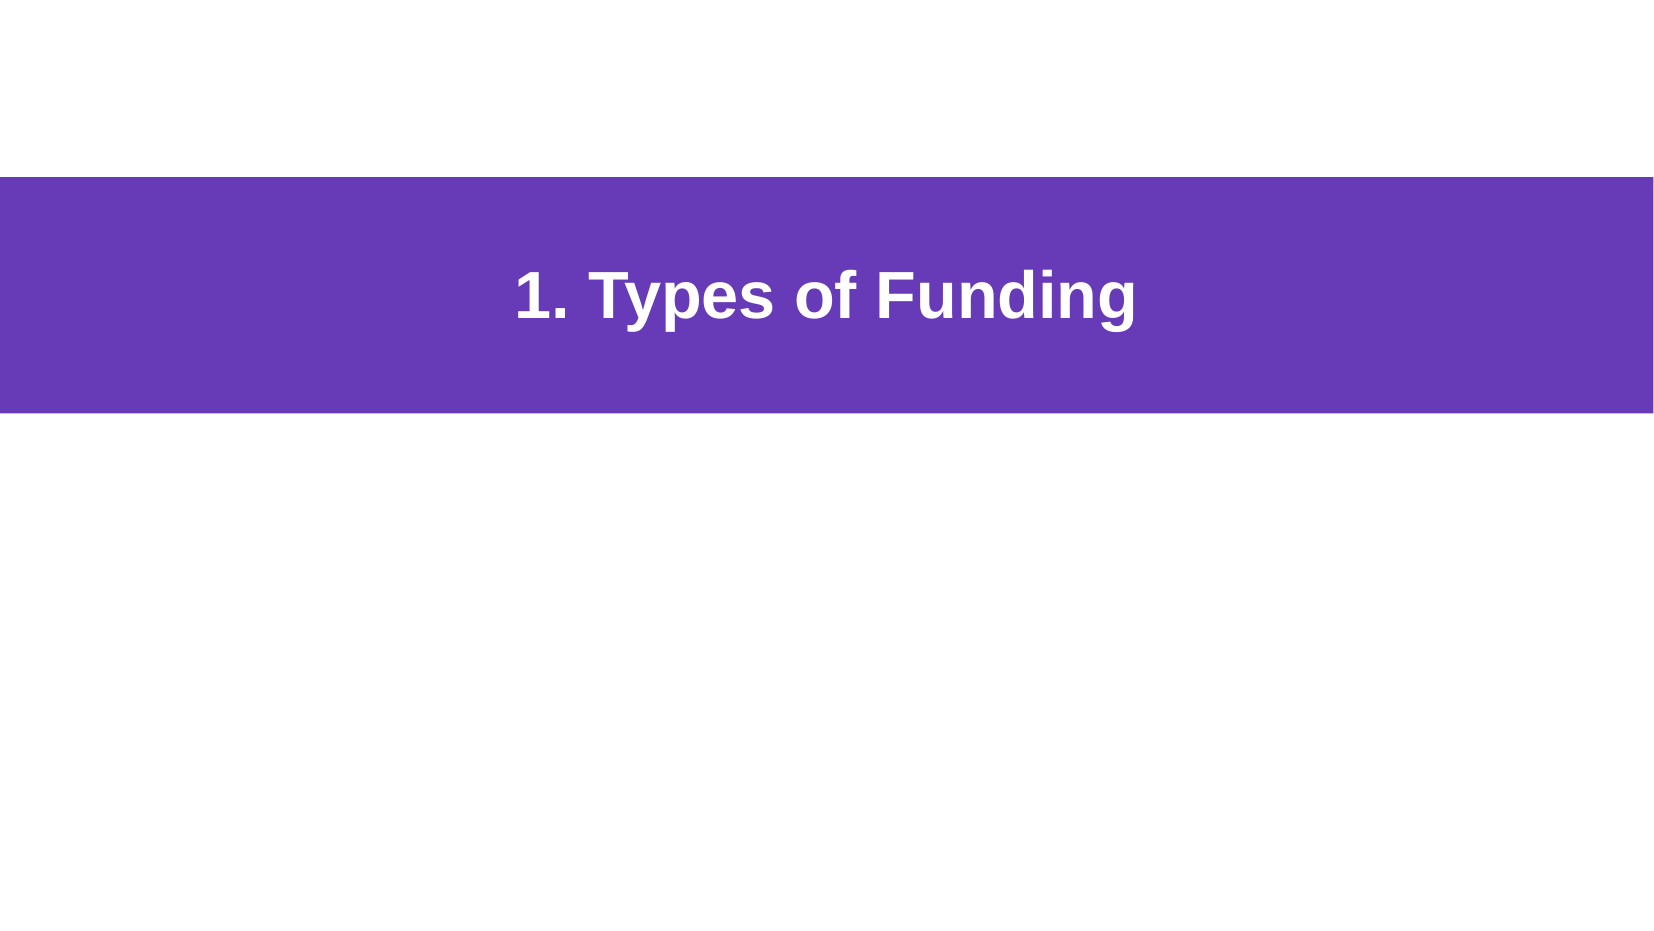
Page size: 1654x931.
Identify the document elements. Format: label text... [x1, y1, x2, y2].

title 1. Types of Funding [0, 177, 1654, 414]
